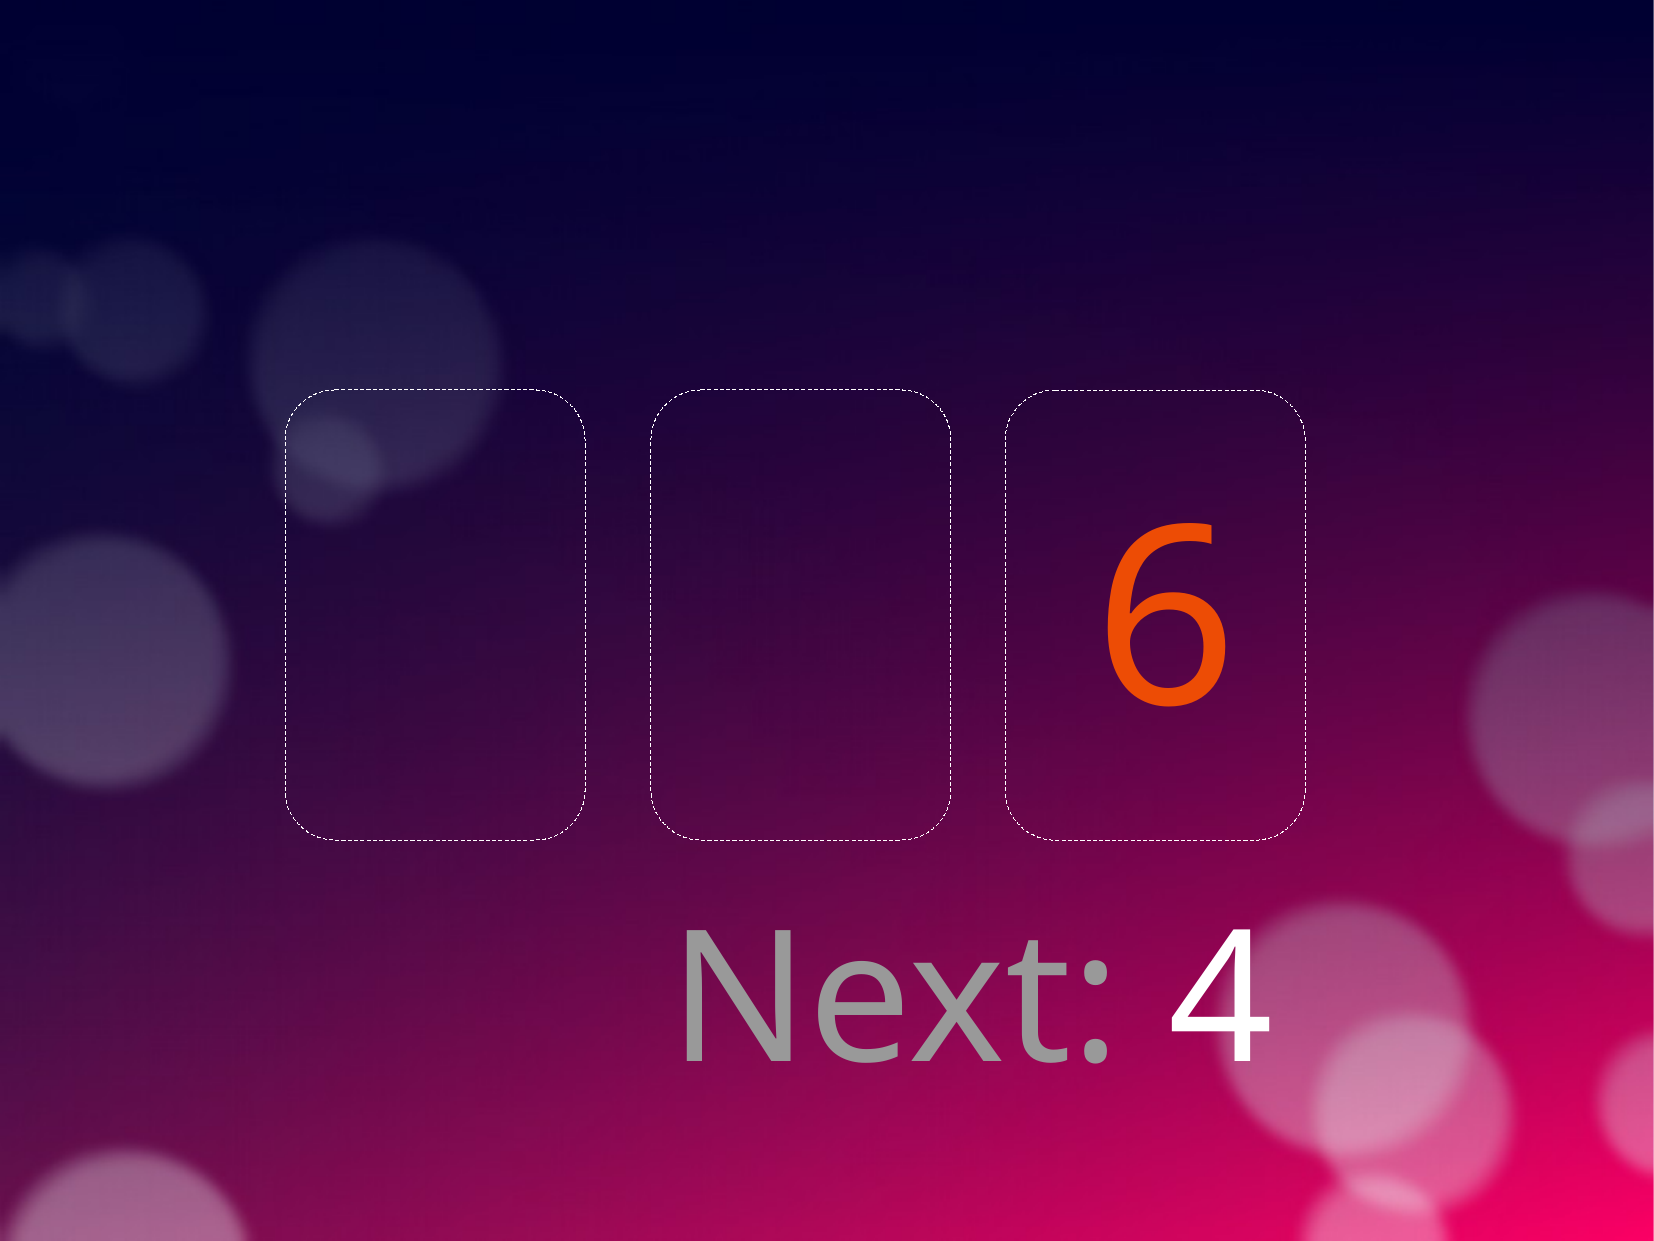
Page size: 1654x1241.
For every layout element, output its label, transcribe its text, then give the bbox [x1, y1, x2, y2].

picture [0, 0, 1654, 1241]
title Next: 4 [510, 839, 1366, 1141]
title 6 [876, 360, 1252, 856]
